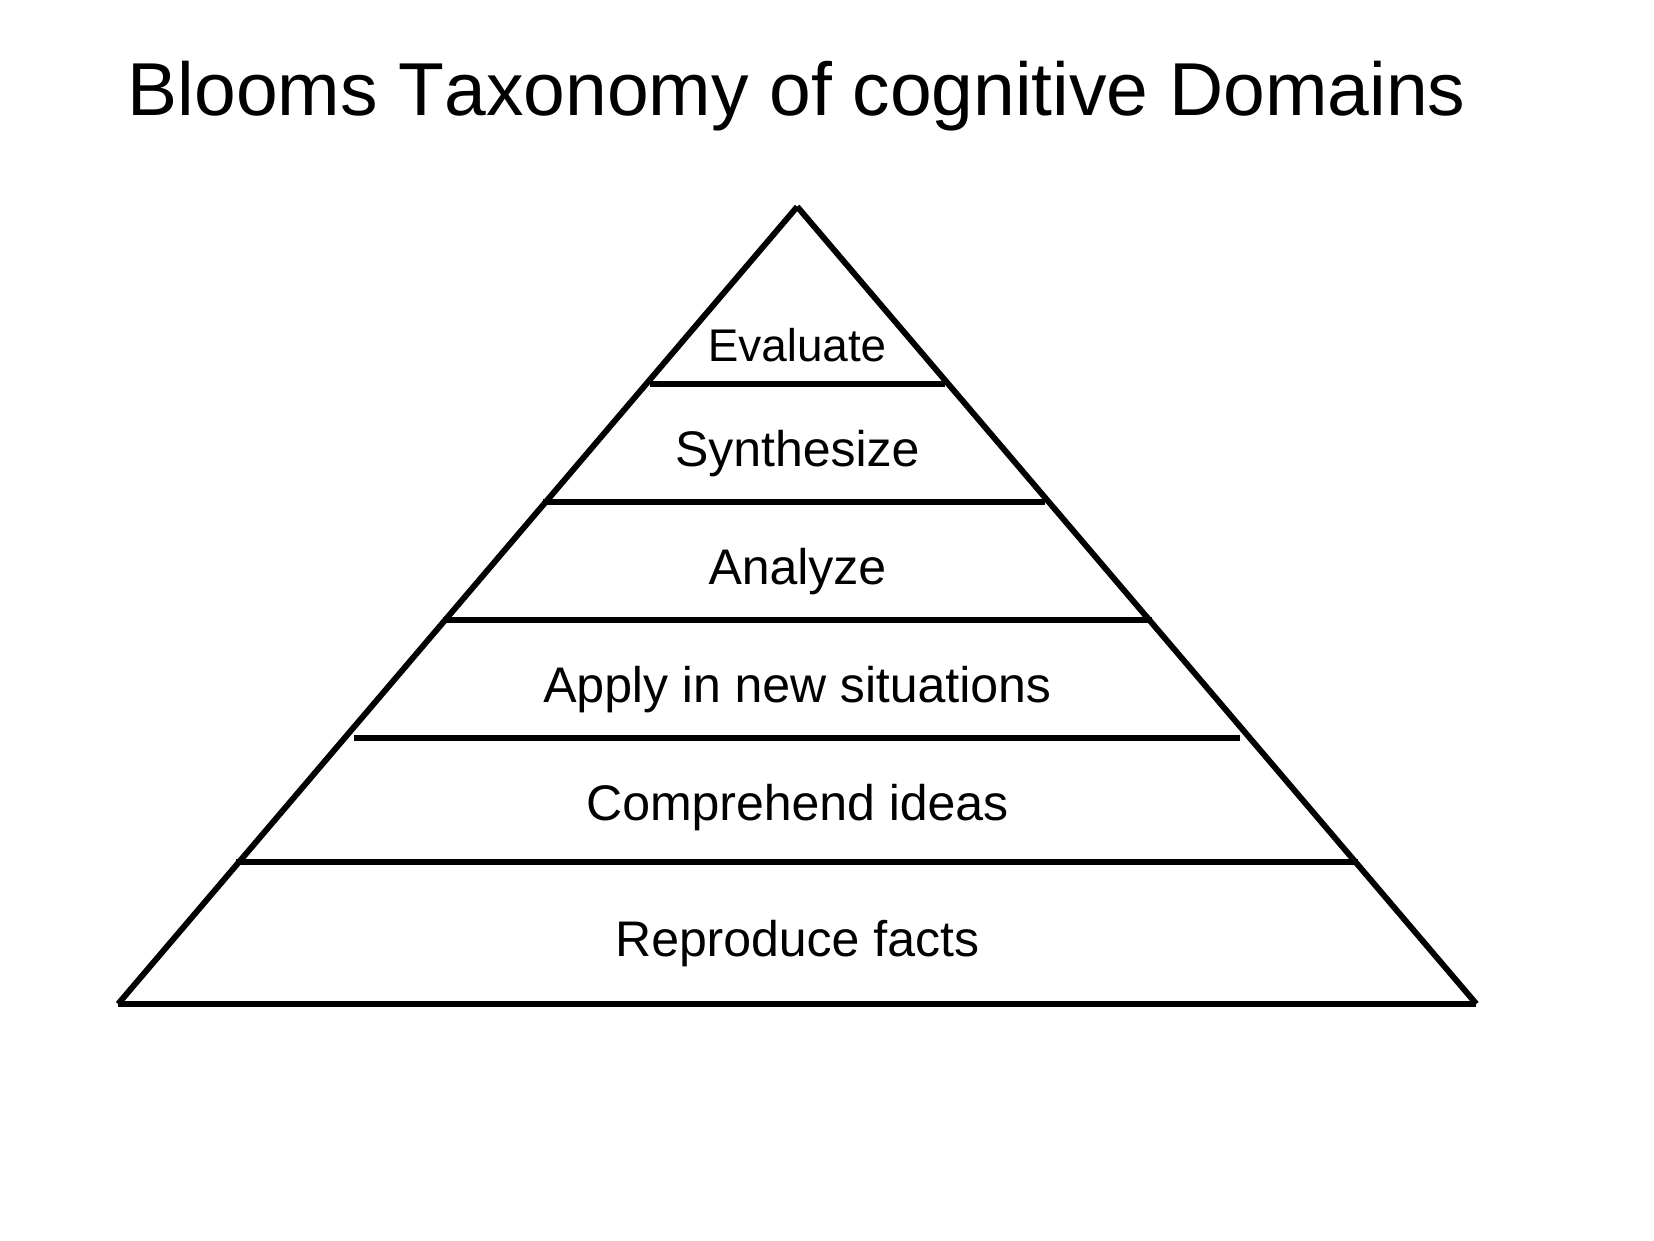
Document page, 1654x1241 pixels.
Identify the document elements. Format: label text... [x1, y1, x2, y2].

text_box Synthesize [501, 413, 1093, 484]
text_box Analyze [501, 531, 1093, 603]
text_box Apply in new situations [501, 649, 1093, 721]
text_box Evaluate [501, 312, 1093, 380]
text_box Comprehend ideas [501, 767, 1093, 839]
title Blooms Taxonomy of cognitive Domains [53, 25, 1542, 154]
text_box Reproduce facts [561, 903, 1034, 975]
